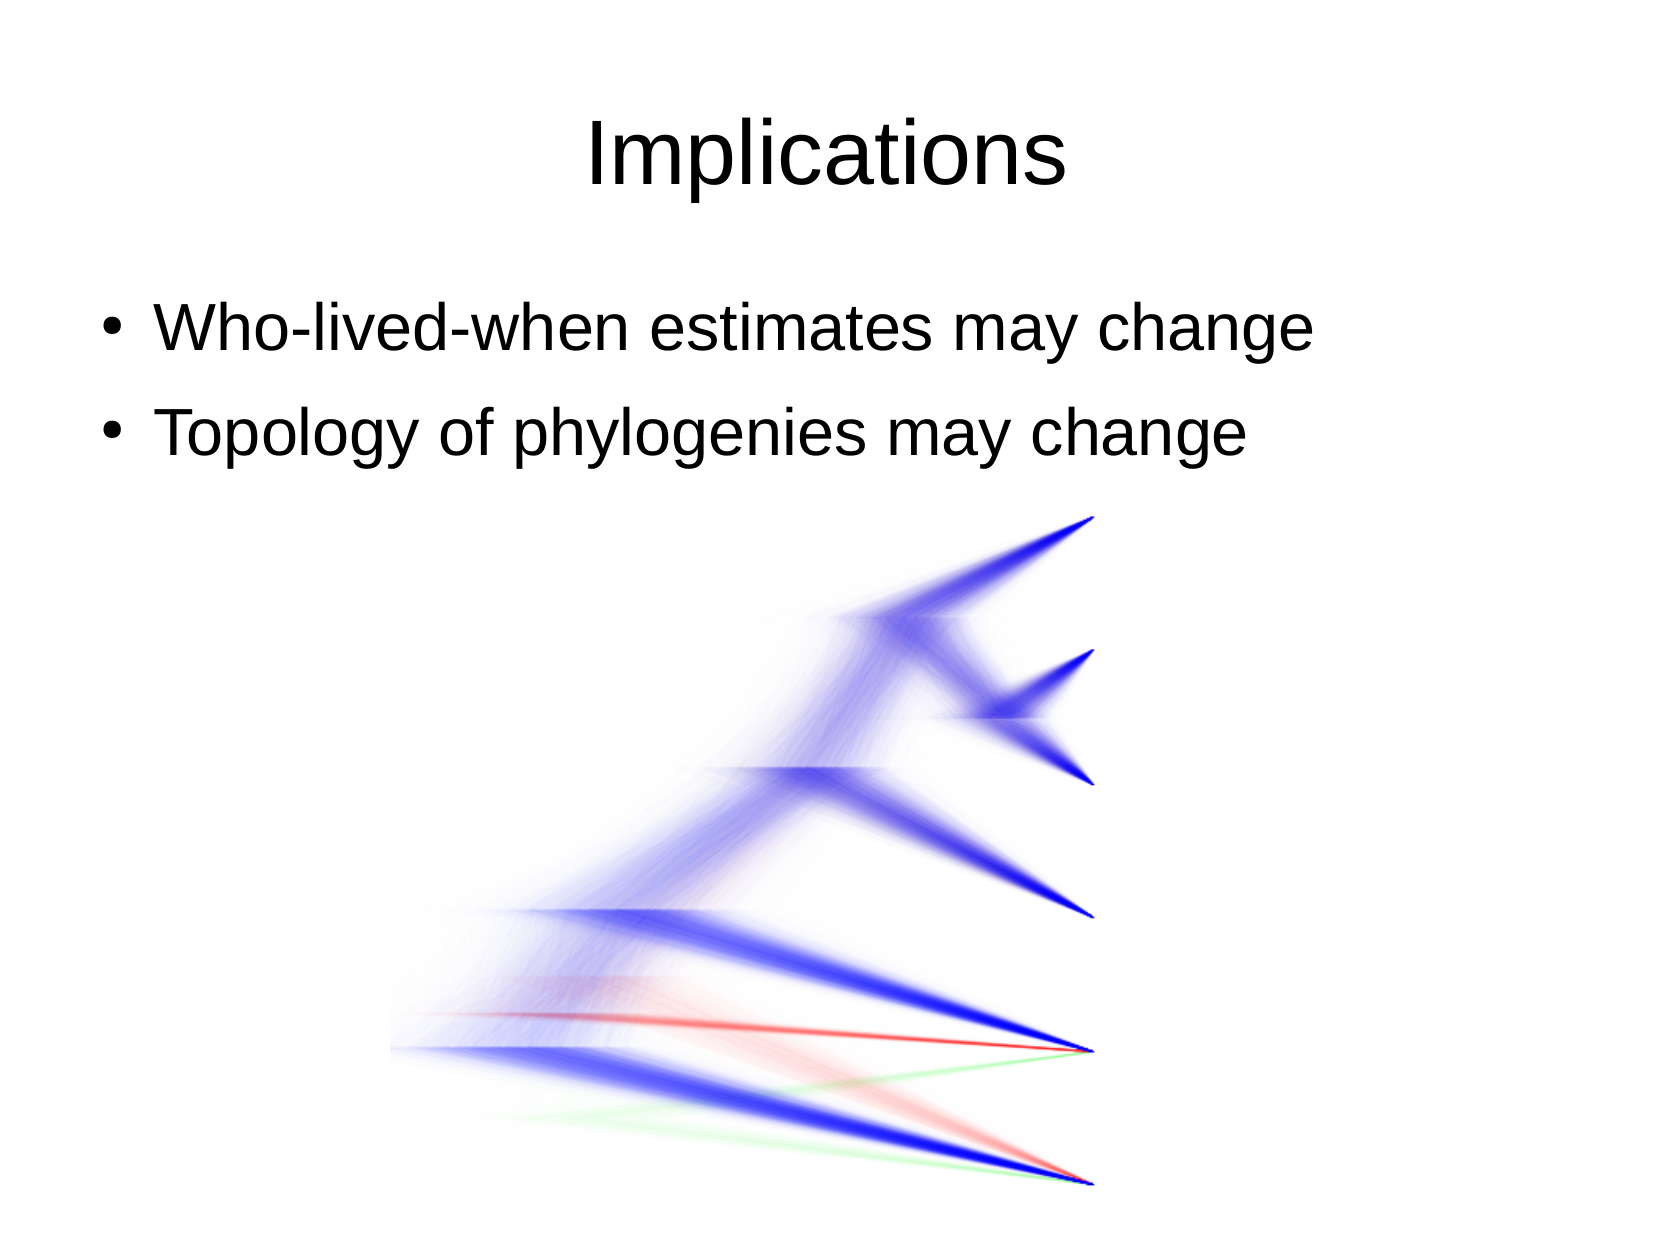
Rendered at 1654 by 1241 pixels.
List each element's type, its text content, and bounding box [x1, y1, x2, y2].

title Implications [82, 49, 1571, 257]
list Who-lived-when estimates may change Topology of phylogenies may change [82, 290, 1571, 1010]
picture [390, 492, 1096, 1216]
